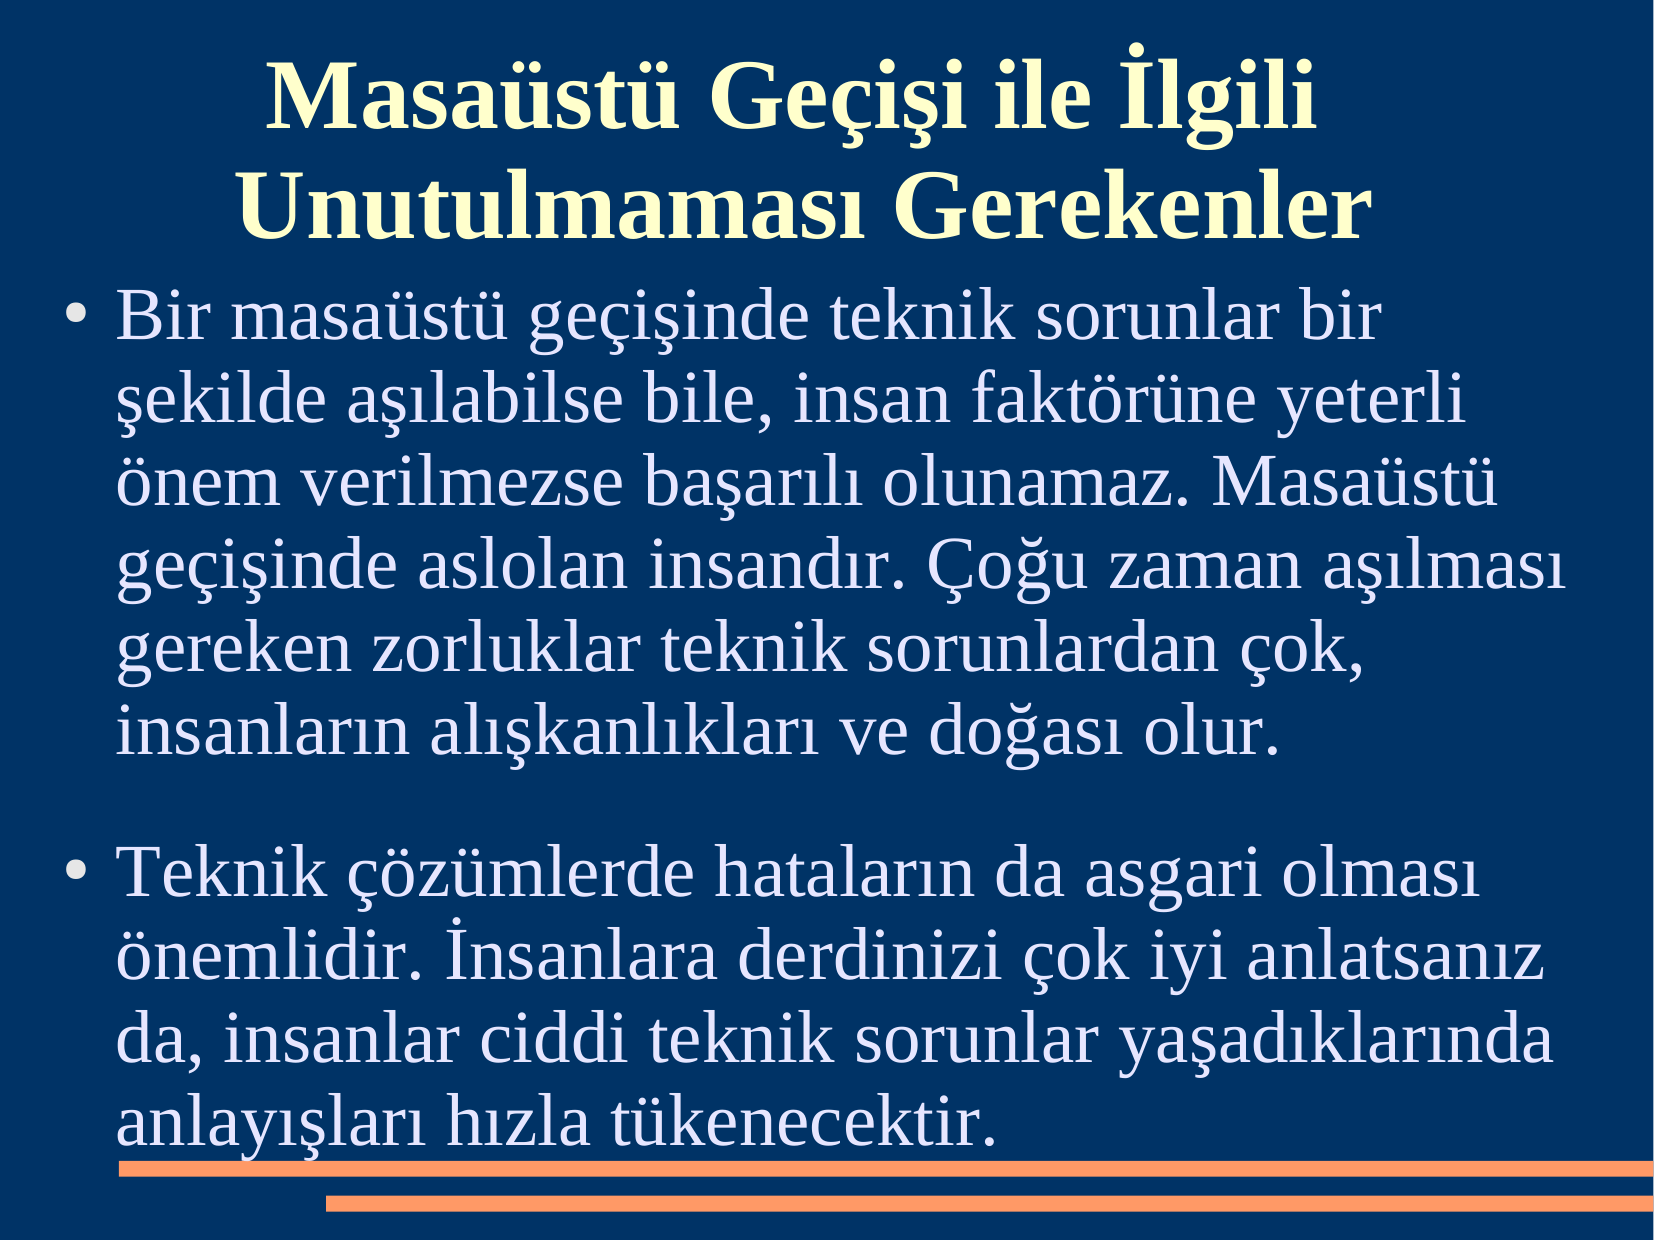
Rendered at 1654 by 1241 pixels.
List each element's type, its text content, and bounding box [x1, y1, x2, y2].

list Bir masaüstü geçişinde teknik sorunlar bir şekilde aşılabilse bile, insan faktörüne yeterli önem verilmezse başarılı olunamaz. Masaüstü geçişinde aslolan insandır. Çoğu zaman aşılması gereken zorluklar teknik sorunlardan çok, insanların alışkanlıkları ve doğası olur. Teknik çözümlerde hataların da asgari olması önemlidir. İnsanlara derdinizi çok iyi anlatsanız da, insanlar ciddi teknik sorunlar yaşadıklarında anlayışları hızla tükenecektir. [44, 273, 1579, 1163]
title Masaüstü Geçişi ile İlgili Unutulmaması Gerekenler [87, 39, 1522, 261]
